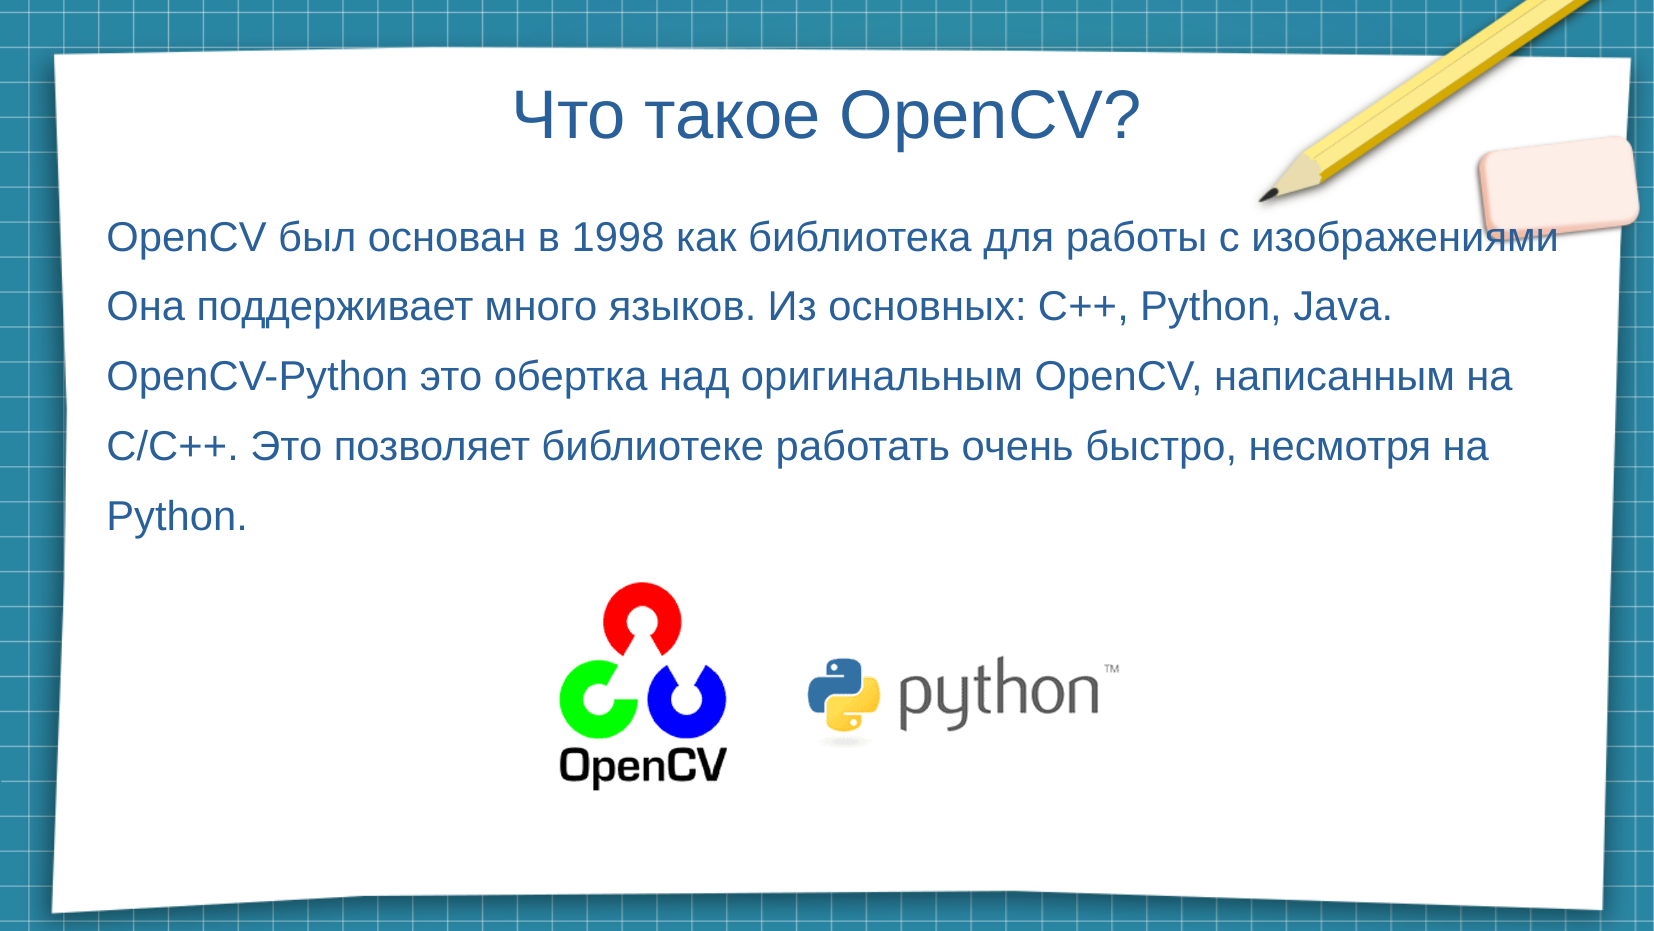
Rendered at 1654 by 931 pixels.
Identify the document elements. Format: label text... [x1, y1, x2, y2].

picture [0, 0, 1654, 931]
title OpenCV был основан в 1998 как библиотека для работы с изображениями Она поддерживает много языков. Из основных: С++, Python, Java. OpenCV-Python это обертка над оригинальным OpenCV, написанным на C/C++. Это позволяет библиотеке работать очень быстро, несмотря на Python. [106, 108, 1595, 621]
title Что такое OpenCV? [82, 37, 1571, 193]
